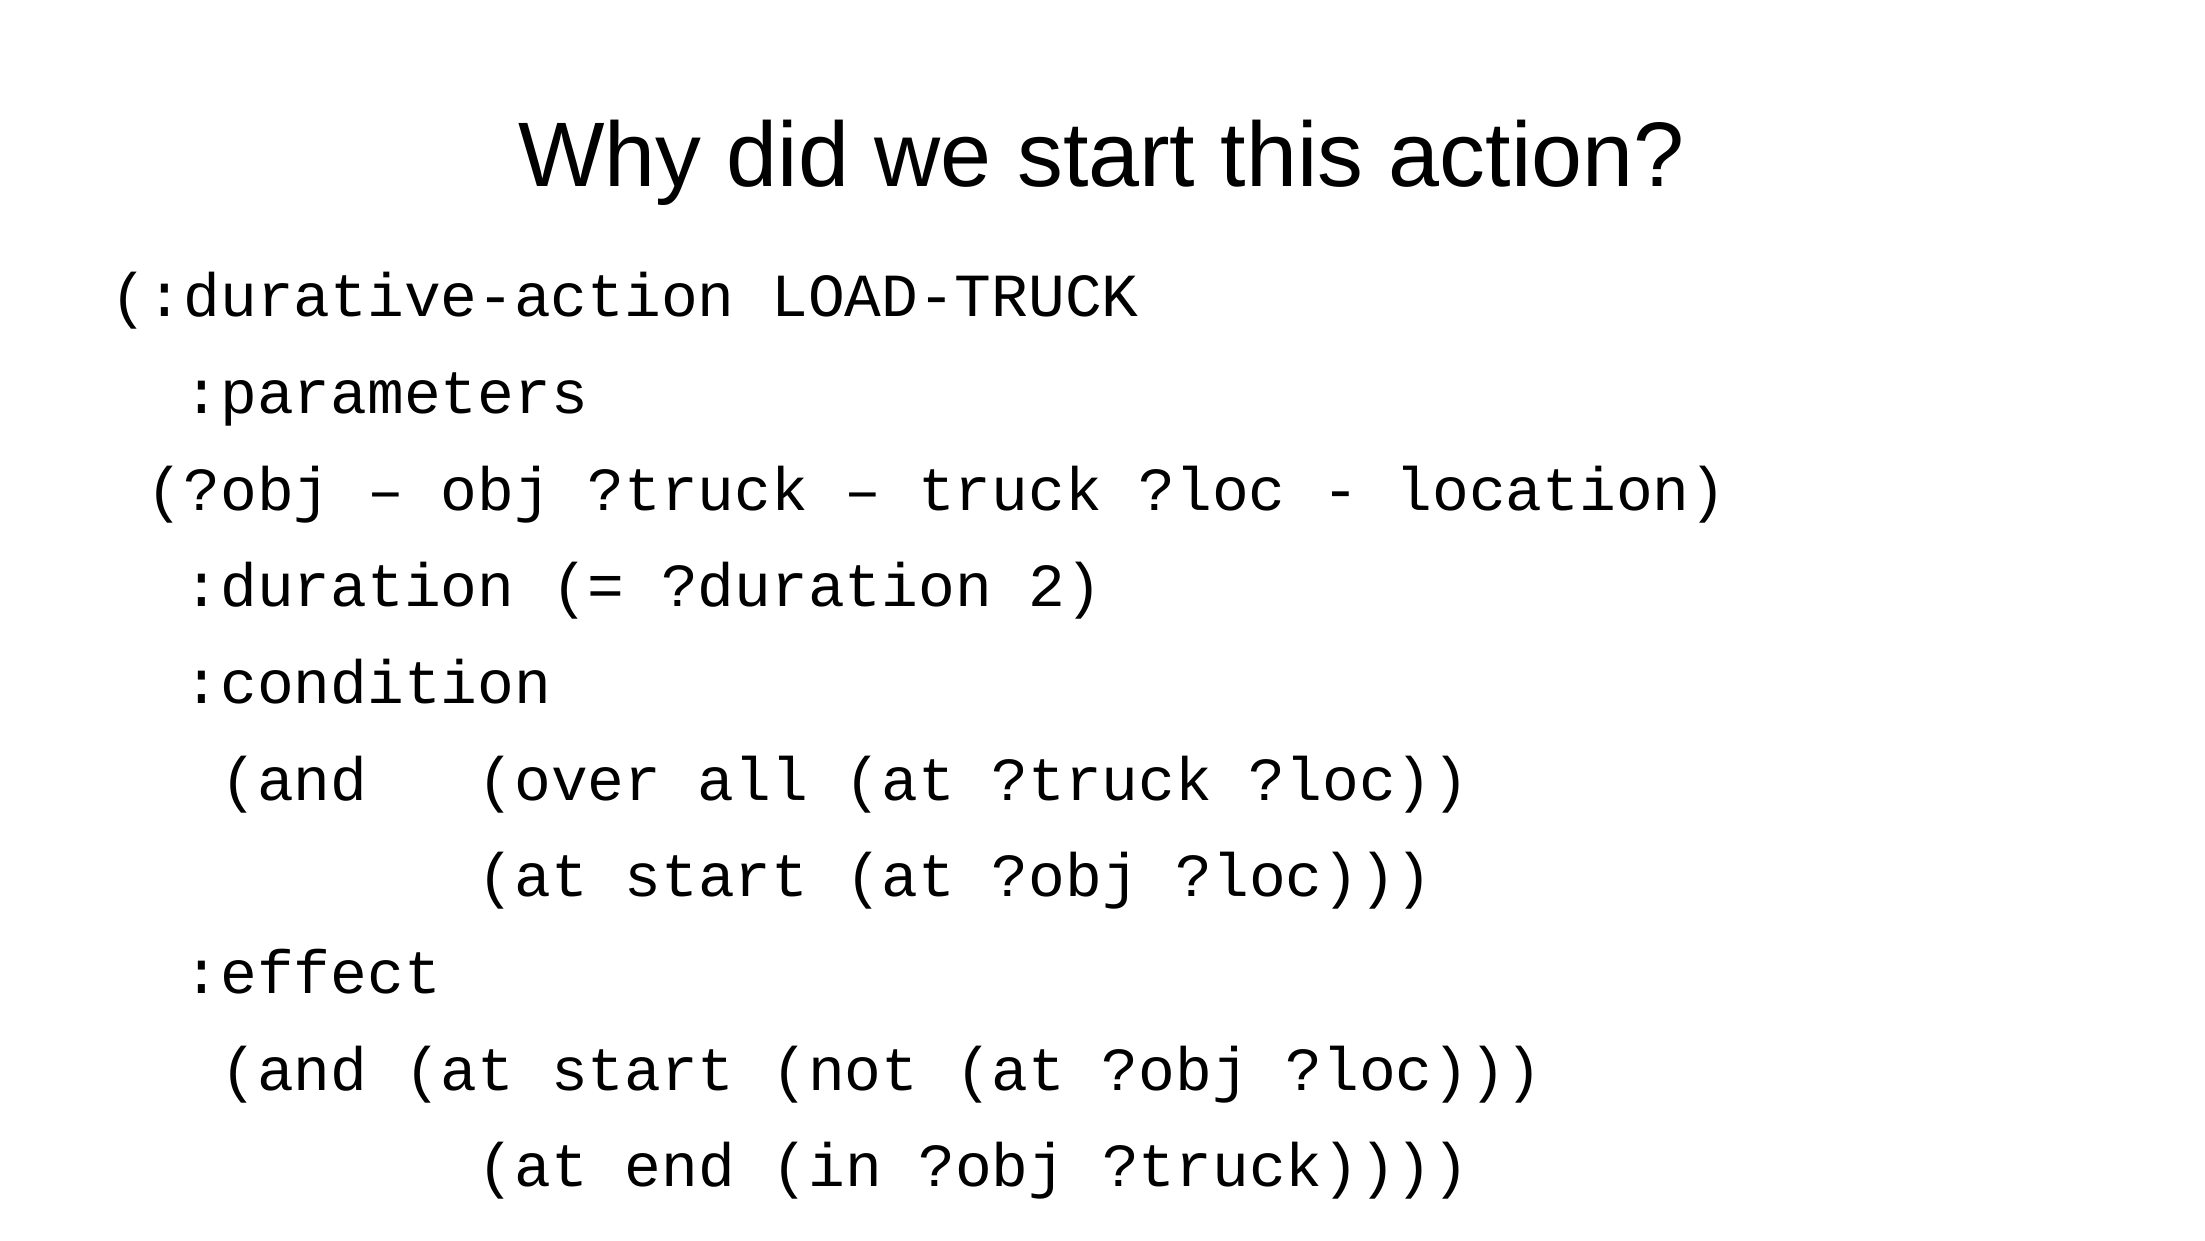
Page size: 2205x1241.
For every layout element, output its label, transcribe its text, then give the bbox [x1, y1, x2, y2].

list (:durative-action LOAD-TRUCK :parameters (?obj – obj ?truck – truck ?loc - location) :duration (= ?duration 2) :condition (and (over all (at ?truck ?loc)) (at start (at ?obj ?loc))) :effect (and (at start (not (at ?obj ?loc))) (at end (in ?obj ?truck)))) [110, 265, 2095, 1211]
title Why did we start this action? [110, 103, 2095, 207]
